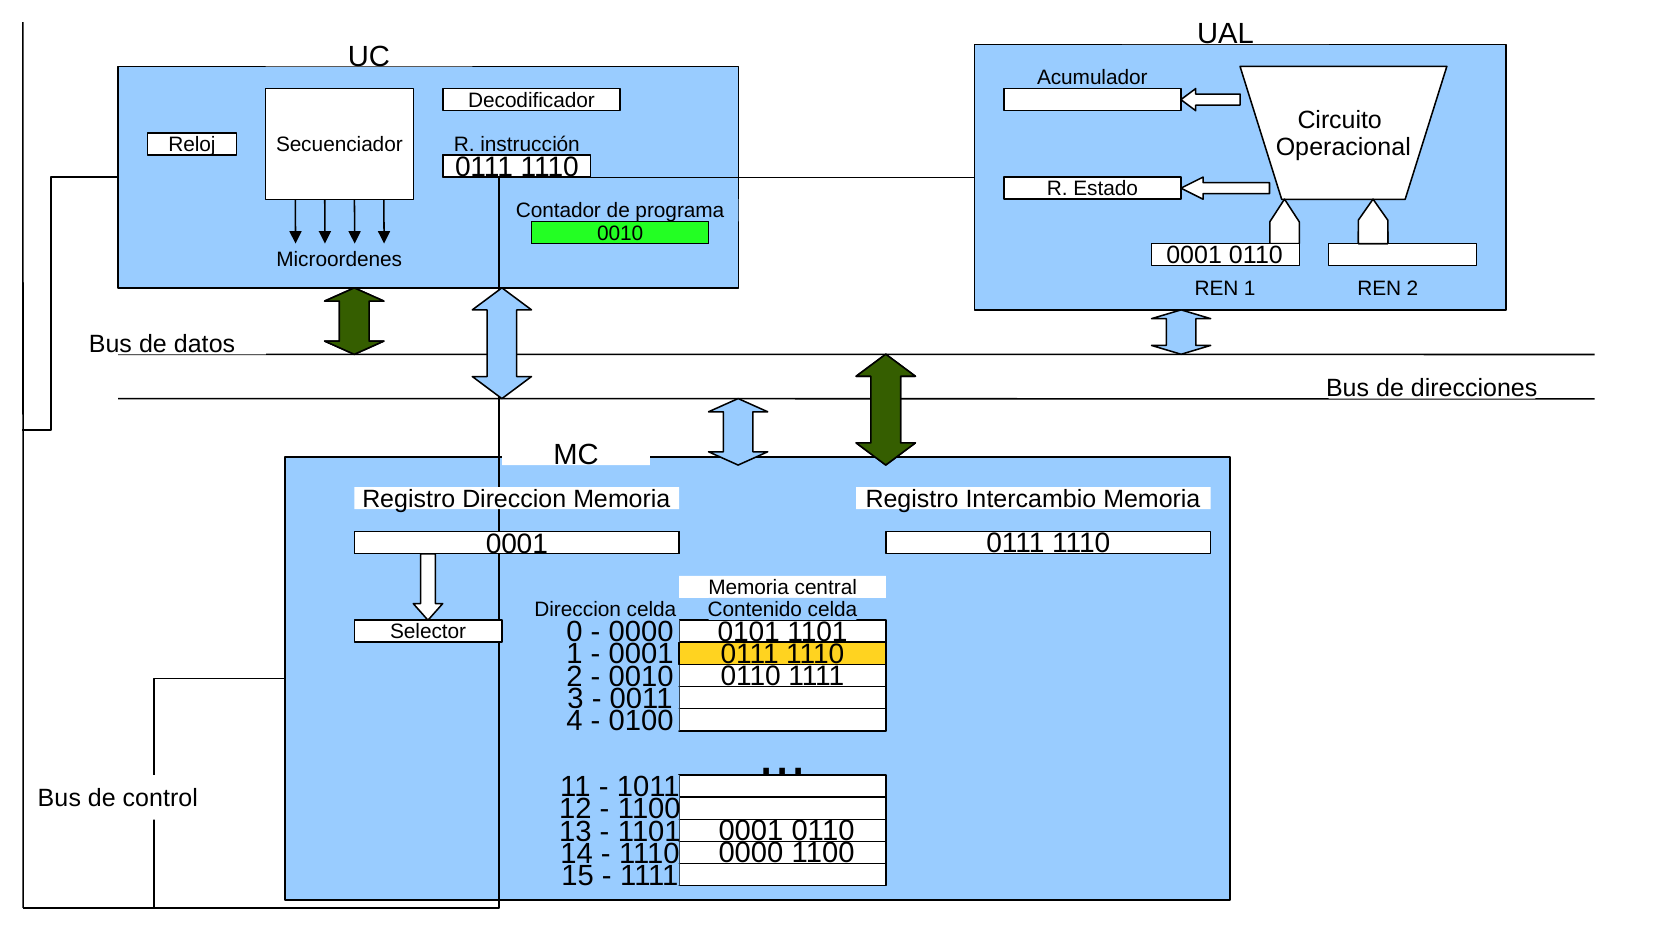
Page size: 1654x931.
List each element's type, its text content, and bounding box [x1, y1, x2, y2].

text_box 2 - 0010 [560, 664, 680, 686]
text_box [472, 178, 739, 399]
text_box Decodificador [442, 88, 621, 111]
text_box Reloj [147, 132, 237, 155]
text_box Bus de datos [59, 332, 266, 355]
text_box [118, 66, 739, 355]
text_box 0000 1100 [680, 842, 886, 863]
text_box R. Estado [1003, 177, 1181, 200]
text_box Contenido celda [708, 597, 857, 620]
text_box Secuenciador [265, 88, 414, 200]
text_box 15 - 1111 [560, 863, 680, 886]
text_box 0111 1110 [679, 642, 886, 665]
text_box 0111 1110 [442, 155, 591, 178]
text_box Microordenes [265, 248, 414, 271]
text_box Selector [354, 620, 503, 643]
text_box 0010 [531, 221, 709, 244]
text_box [285, 457, 498, 901]
text_box MC [502, 442, 650, 466]
text_box 11 - 1011 [560, 775, 680, 797]
text_box 0001 0110 [680, 819, 886, 842]
text_box R. instrucción [442, 132, 591, 155]
text_box 12 - 1100 [560, 797, 680, 819]
text_box Bus de control [29, 775, 207, 820]
text_box Circuito Operacional [1240, 66, 1447, 200]
text_box 13 - 1101 [560, 819, 680, 841]
text_box Contador de programa [502, 199, 739, 222]
text_box Bus de direcciones [1328, 376, 1536, 399]
text_box 0001 [354, 531, 680, 554]
text_box 4 - 0100 [560, 708, 680, 731]
text_box 3 - 0011 [560, 686, 680, 708]
text_box Acumulador [1003, 66, 1181, 88]
text_box 14 - 1110 [560, 841, 680, 863]
text_box Direccion celda [531, 597, 680, 620]
text_box [974, 44, 1507, 355]
text_box UC [265, 44, 473, 67]
text_box 0 - 0000 [560, 620, 680, 642]
text_box Registro Intercambio Memoria [856, 487, 1211, 510]
text_box 0001 0110 [1151, 243, 1300, 266]
text_box 1 - 0001 [560, 642, 679, 664]
text_box Memoria central [679, 575, 886, 598]
text_box 0110 1111 [680, 665, 886, 686]
text_box 0111 1110 [885, 531, 1211, 554]
text_box [500, 354, 1231, 901]
text_box 0101 1101 [680, 620, 886, 642]
text_box Registro Direccion Memoria [354, 487, 680, 510]
text_box UAL [1122, 22, 1329, 45]
